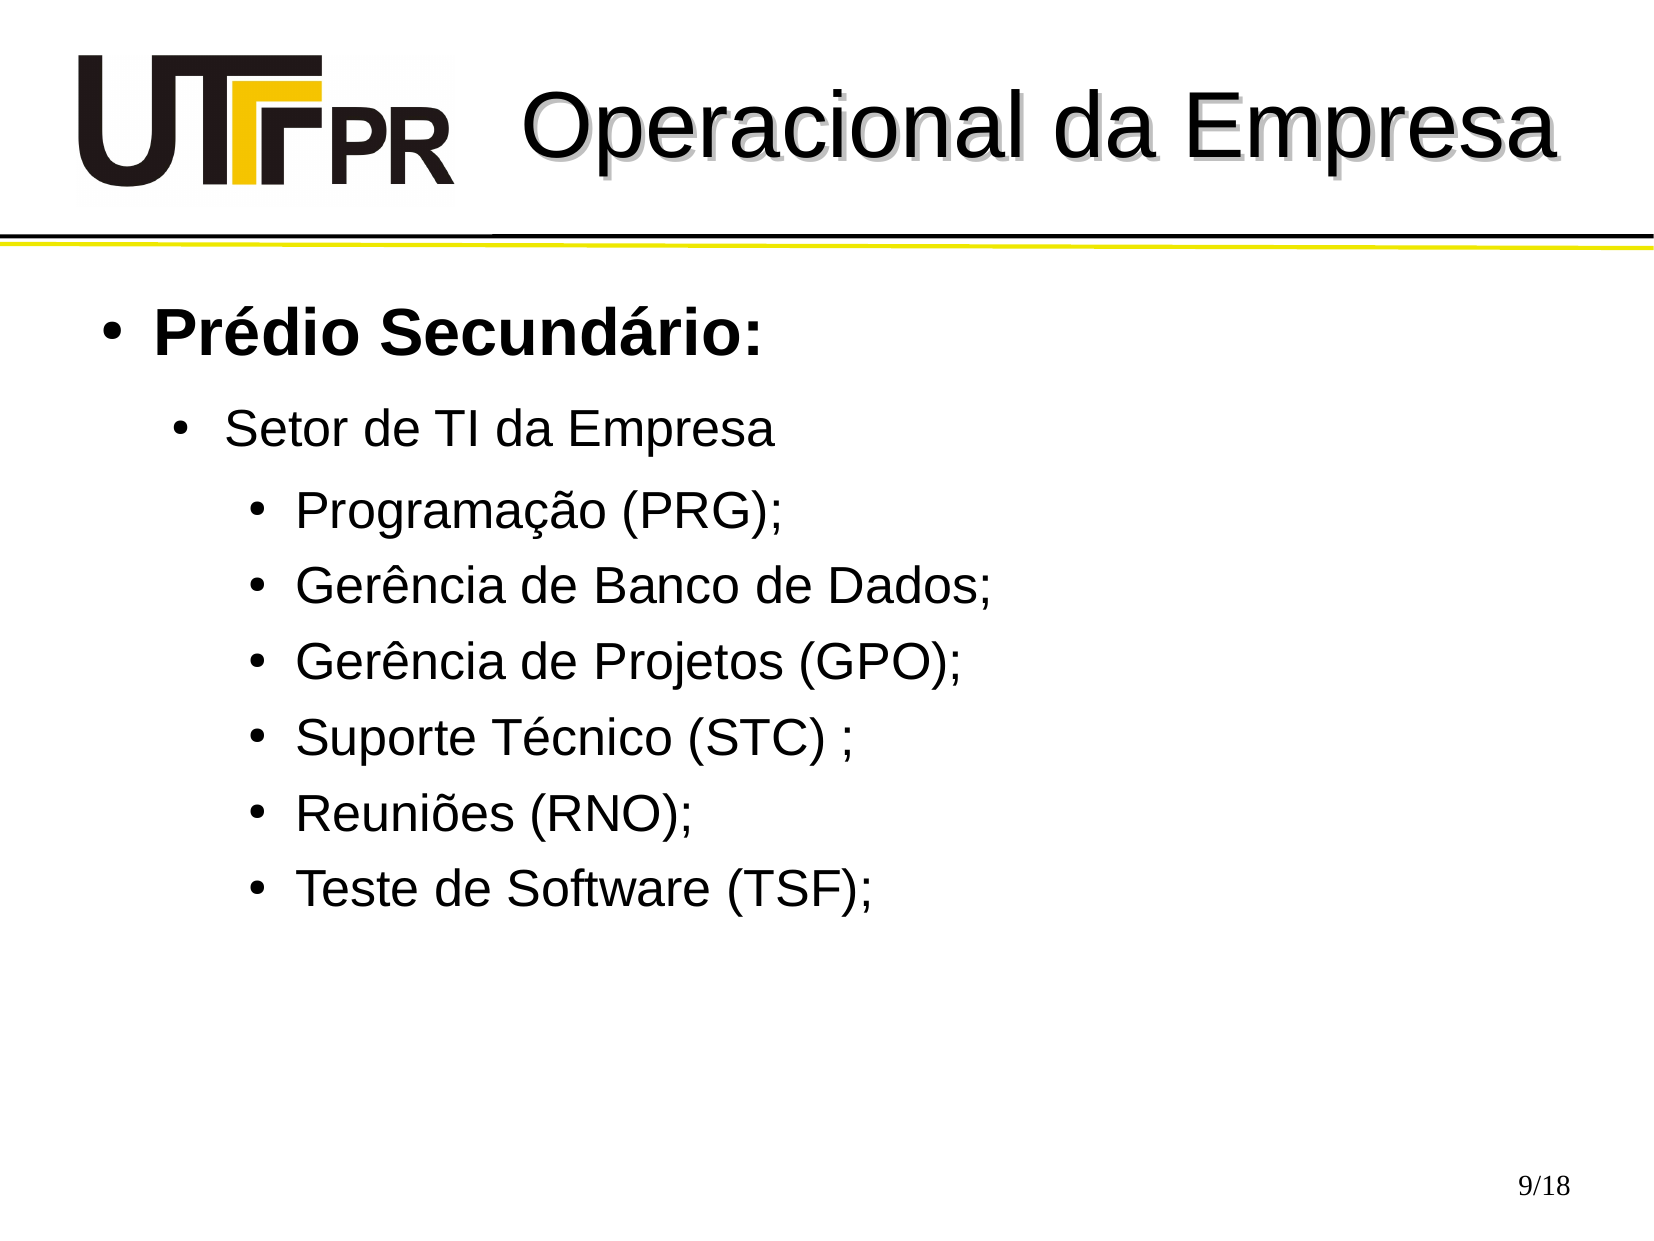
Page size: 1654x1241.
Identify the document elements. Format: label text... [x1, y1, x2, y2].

picture [76, 55, 455, 207]
list Prédio Secundário: Setor de TI da Empresa Programação (PRG); Gerência de Banco de Dados; Gerência de Projetos (GPO); Suporte Técnico (STC) ; Reuniões (RNO); Teste de Software (TSF); [82, 295, 1571, 1146]
title Operacional da Empresa [507, 49, 1571, 201]
